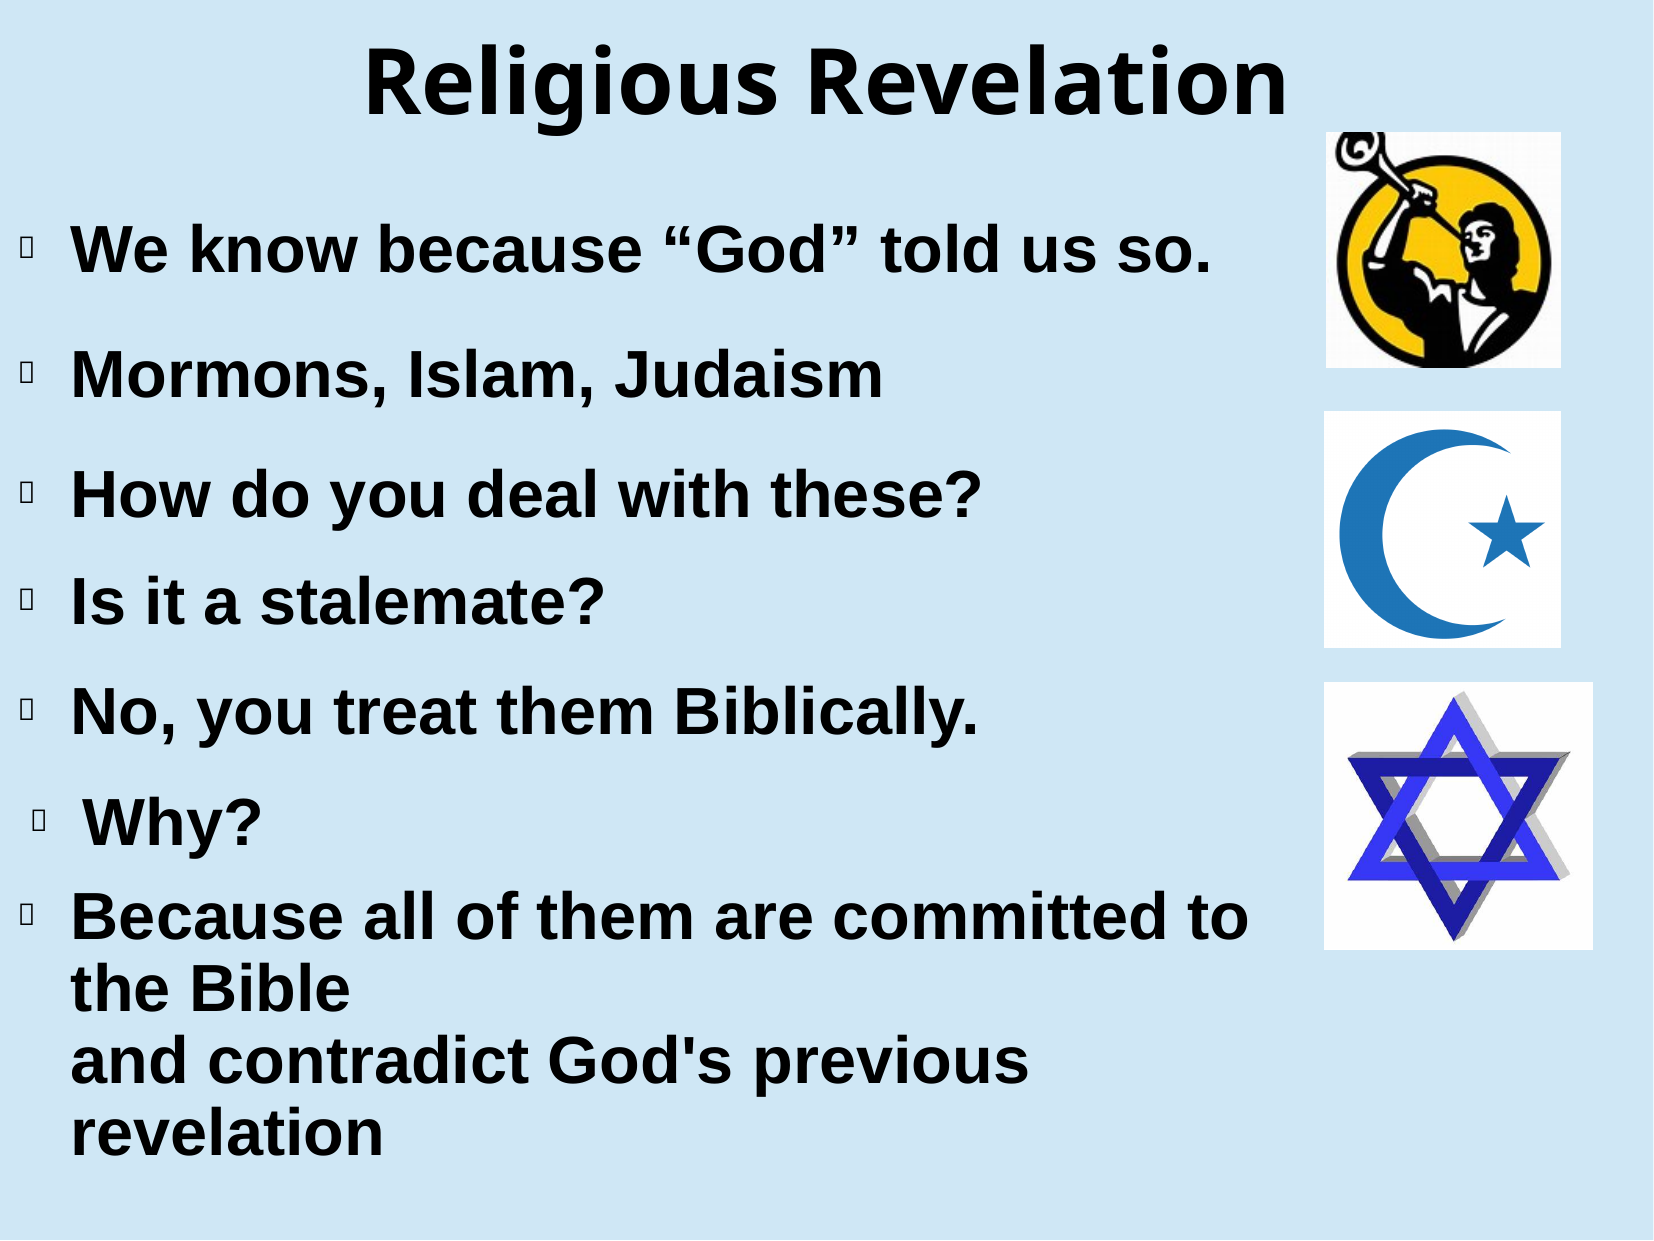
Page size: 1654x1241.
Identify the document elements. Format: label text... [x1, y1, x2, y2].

list How do you deal with these? [0, 460, 1124, 553]
list We know because “God” told us so. [0, 215, 1326, 312]
list Mormons, Islam, Judaism [0, 339, 1580, 436]
picture [1324, 682, 1593, 950]
list Is it a stalemate? [0, 566, 941, 637]
picture [1324, 411, 1561, 648]
title Religious Revelation [82, 37, 1571, 133]
list Because all of them are committed to the Bible and contradict God's previous revelation [0, 881, 1327, 1049]
list Why? [12, 787, 1324, 881]
picture [1326, 132, 1561, 339]
list No, you treat them Biblically. [0, 676, 1580, 769]
